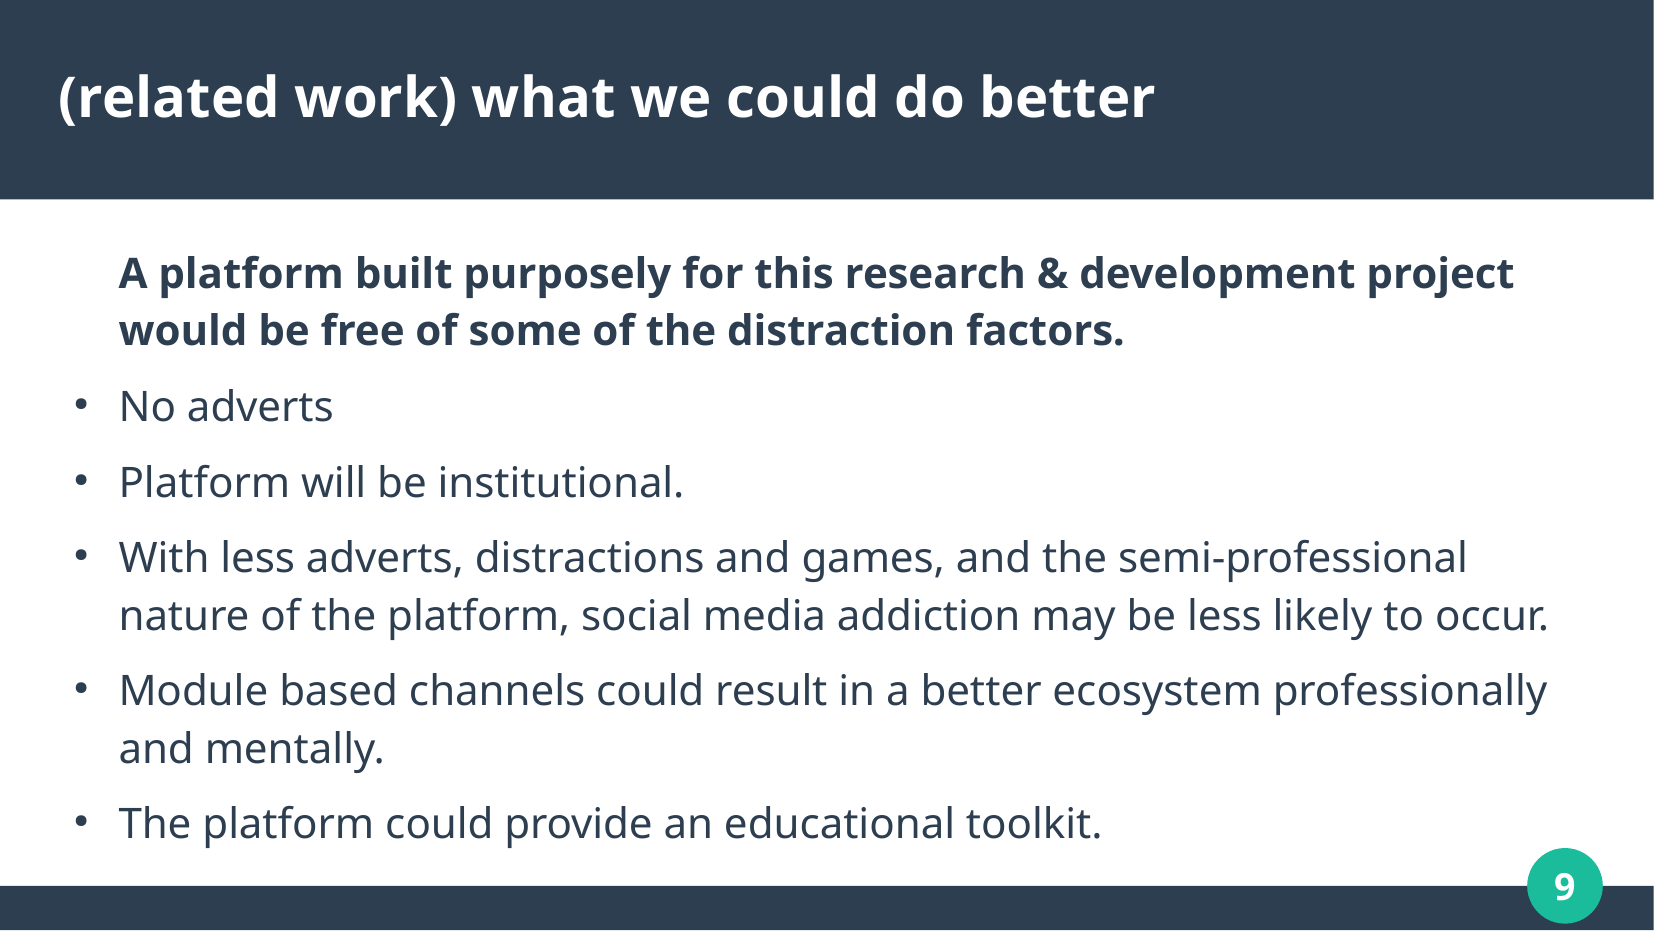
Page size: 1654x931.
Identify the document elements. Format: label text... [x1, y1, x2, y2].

list A platform built purposely for this research & development project would be free of some of the distraction factors. No adverts Platform will be institutional. With less adverts, distractions and games, and the semi-professional nature of the platform, social media addiction may be less likely to occur. Module based channels could result in a better ecosystem professionally and mentally. The platform could provide an educational toolkit. [59, 243, 1595, 864]
title (related work) what we could do better [59, 37, 1595, 156]
